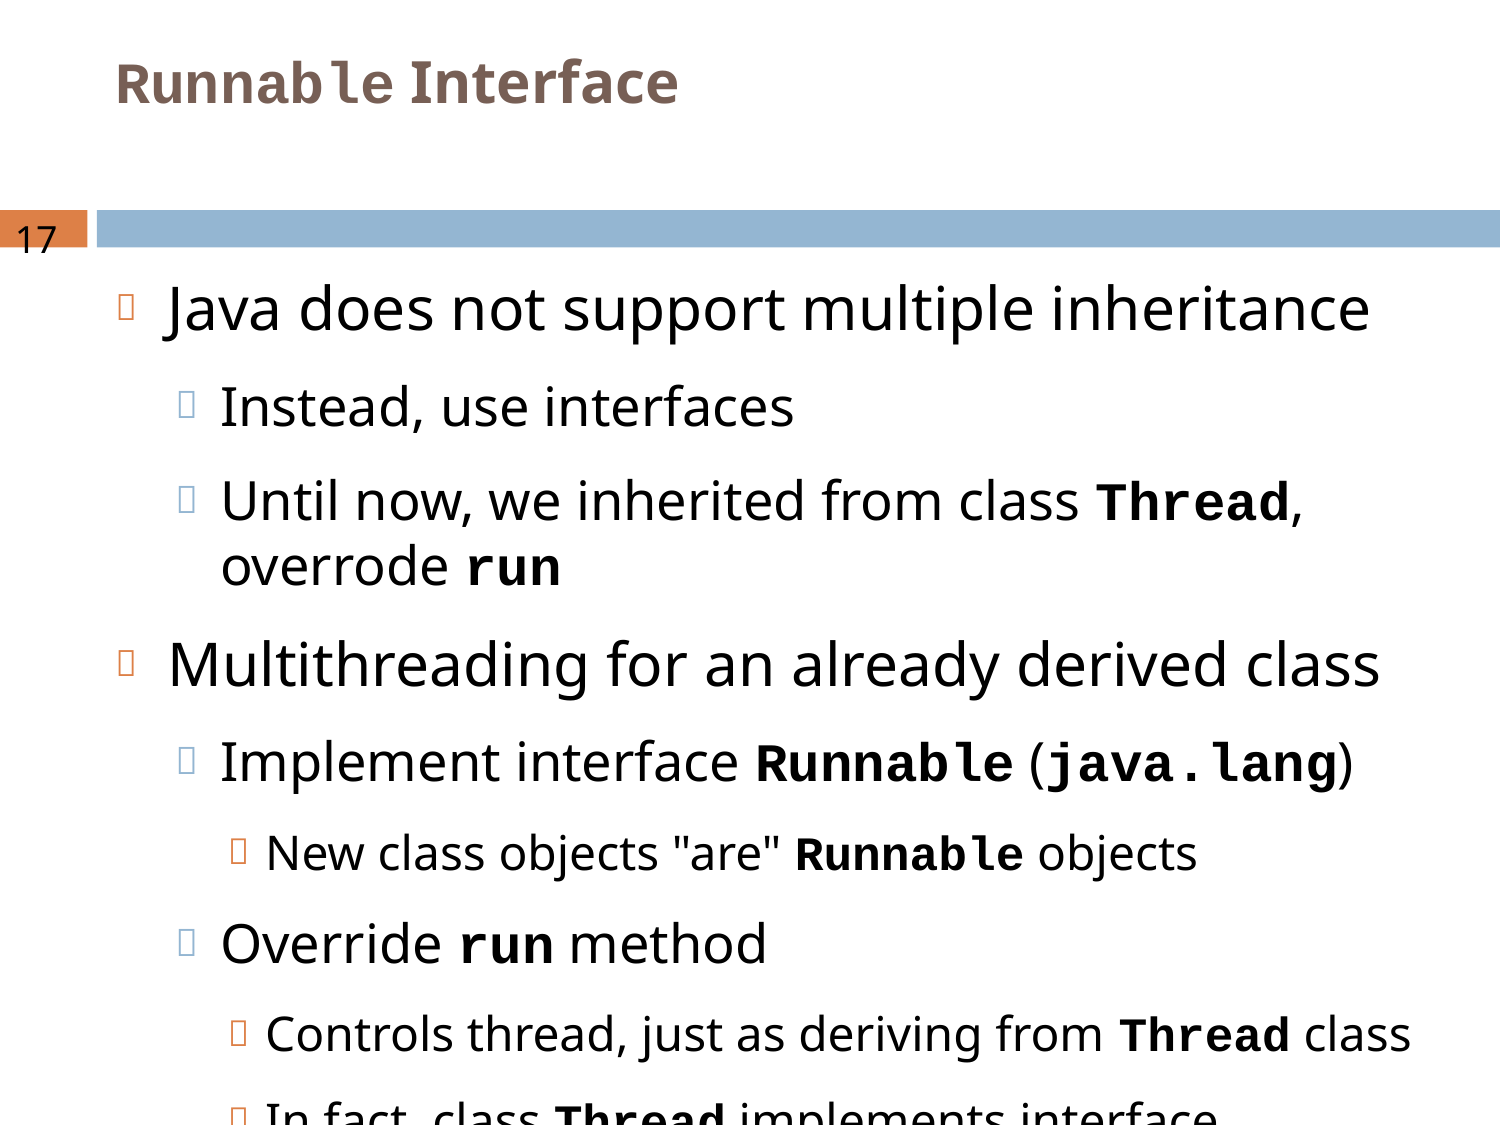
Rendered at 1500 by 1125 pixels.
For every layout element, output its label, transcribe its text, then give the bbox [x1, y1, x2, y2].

title Runnable Interface [100, 37, 1438, 200]
list Java does not support multiple inheritance Instead, use interfaces Until now, we inherited from class Thread, overrode run Multithreading for an already derived class Implement interface Runnable (java.lang) New class objects "are" Runnable objects Override run method Controls thread, just as deriving from Thread class In fact, class Thread implements interface Runnable Create new threads using Thread constructors Thread( runnableObject ) Thread( runnableObject, threadName ) [100, 262, 1438, 1000]
slide_number <number> [0, 208, 88, 249]
